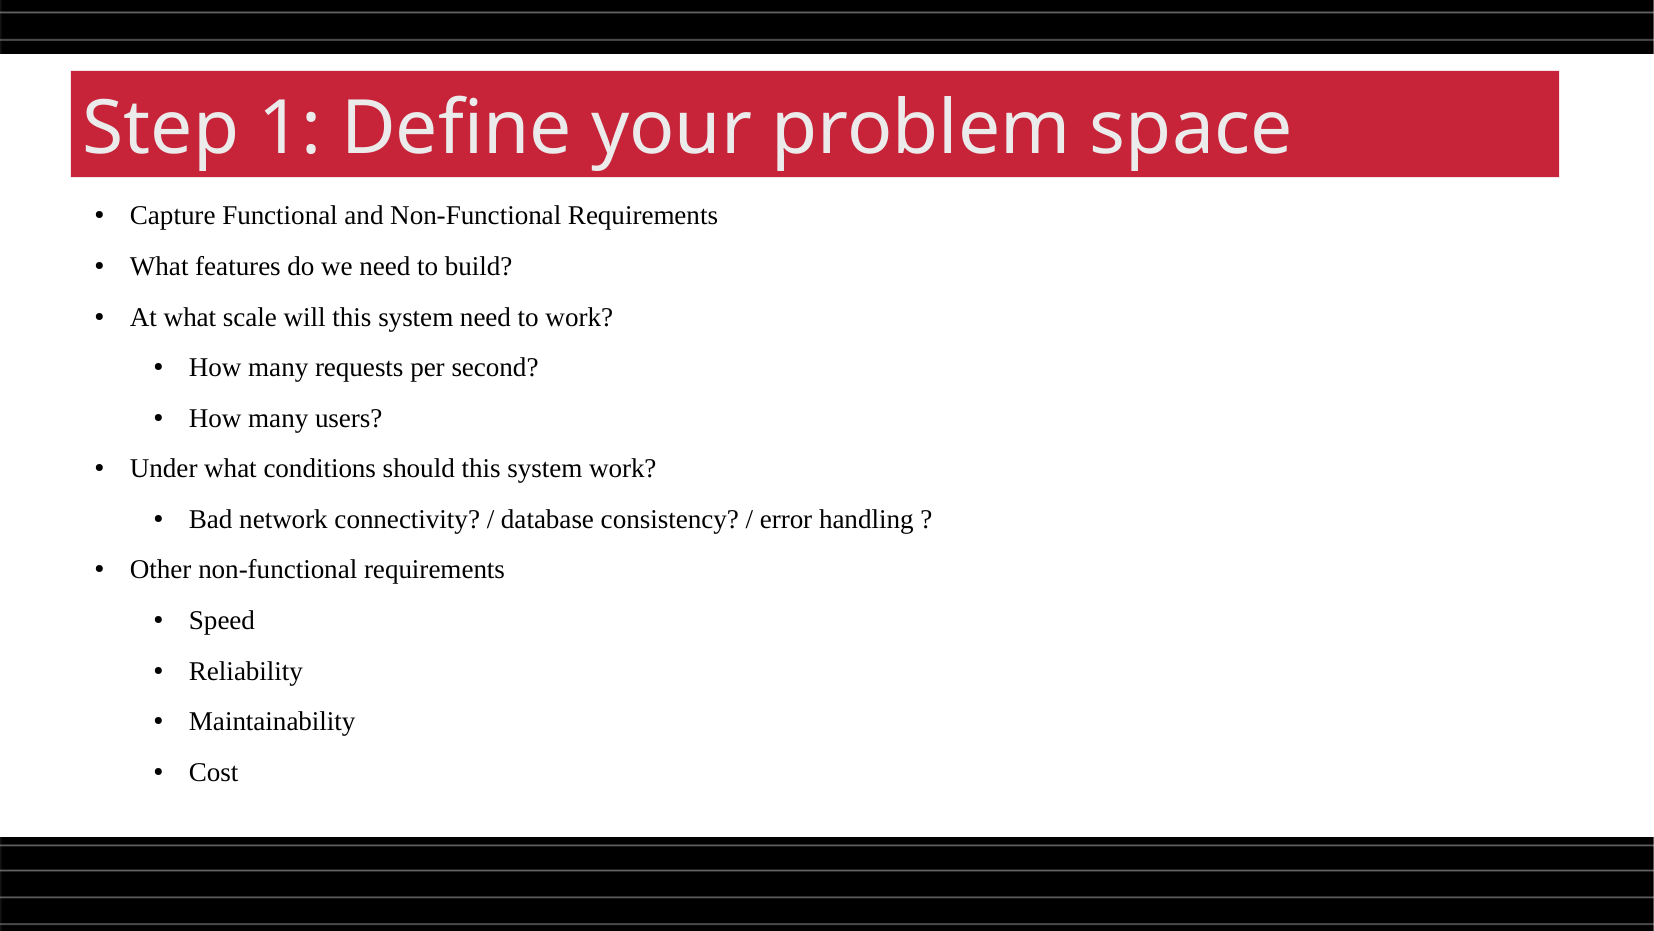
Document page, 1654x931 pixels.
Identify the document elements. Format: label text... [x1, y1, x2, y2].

title Step 1: Define your problem space [70, 70, 1560, 178]
picture [0, 0, 1654, 54]
picture [0, 837, 1654, 931]
subtitle Capture Functional and Non-Functional Requirements What features do we need to build? At what scale will this system need to work? How many requests per second? How many users? Under what conditions should this system work? Bad network connectivity? / database consistency? / error handling ? Other non-functional requirements Speed Reliability Maintainability Cost [94, 200, 1524, 788]
